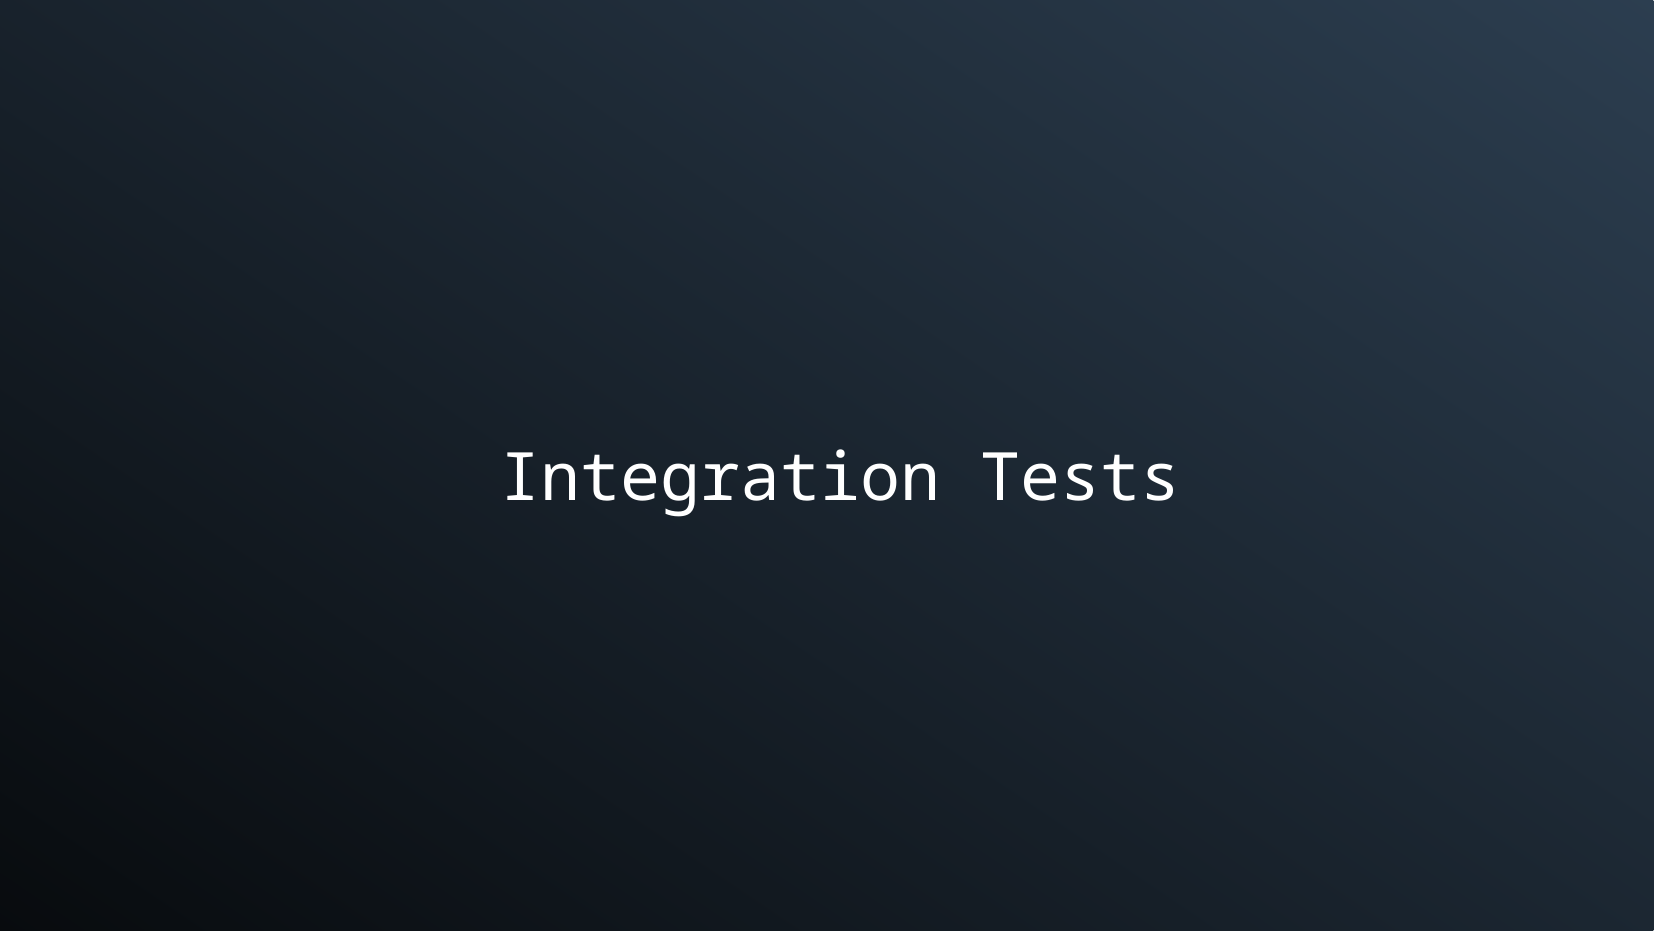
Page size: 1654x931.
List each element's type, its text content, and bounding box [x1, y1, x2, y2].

subtitle Integration Tests [187, 300, 1493, 650]
